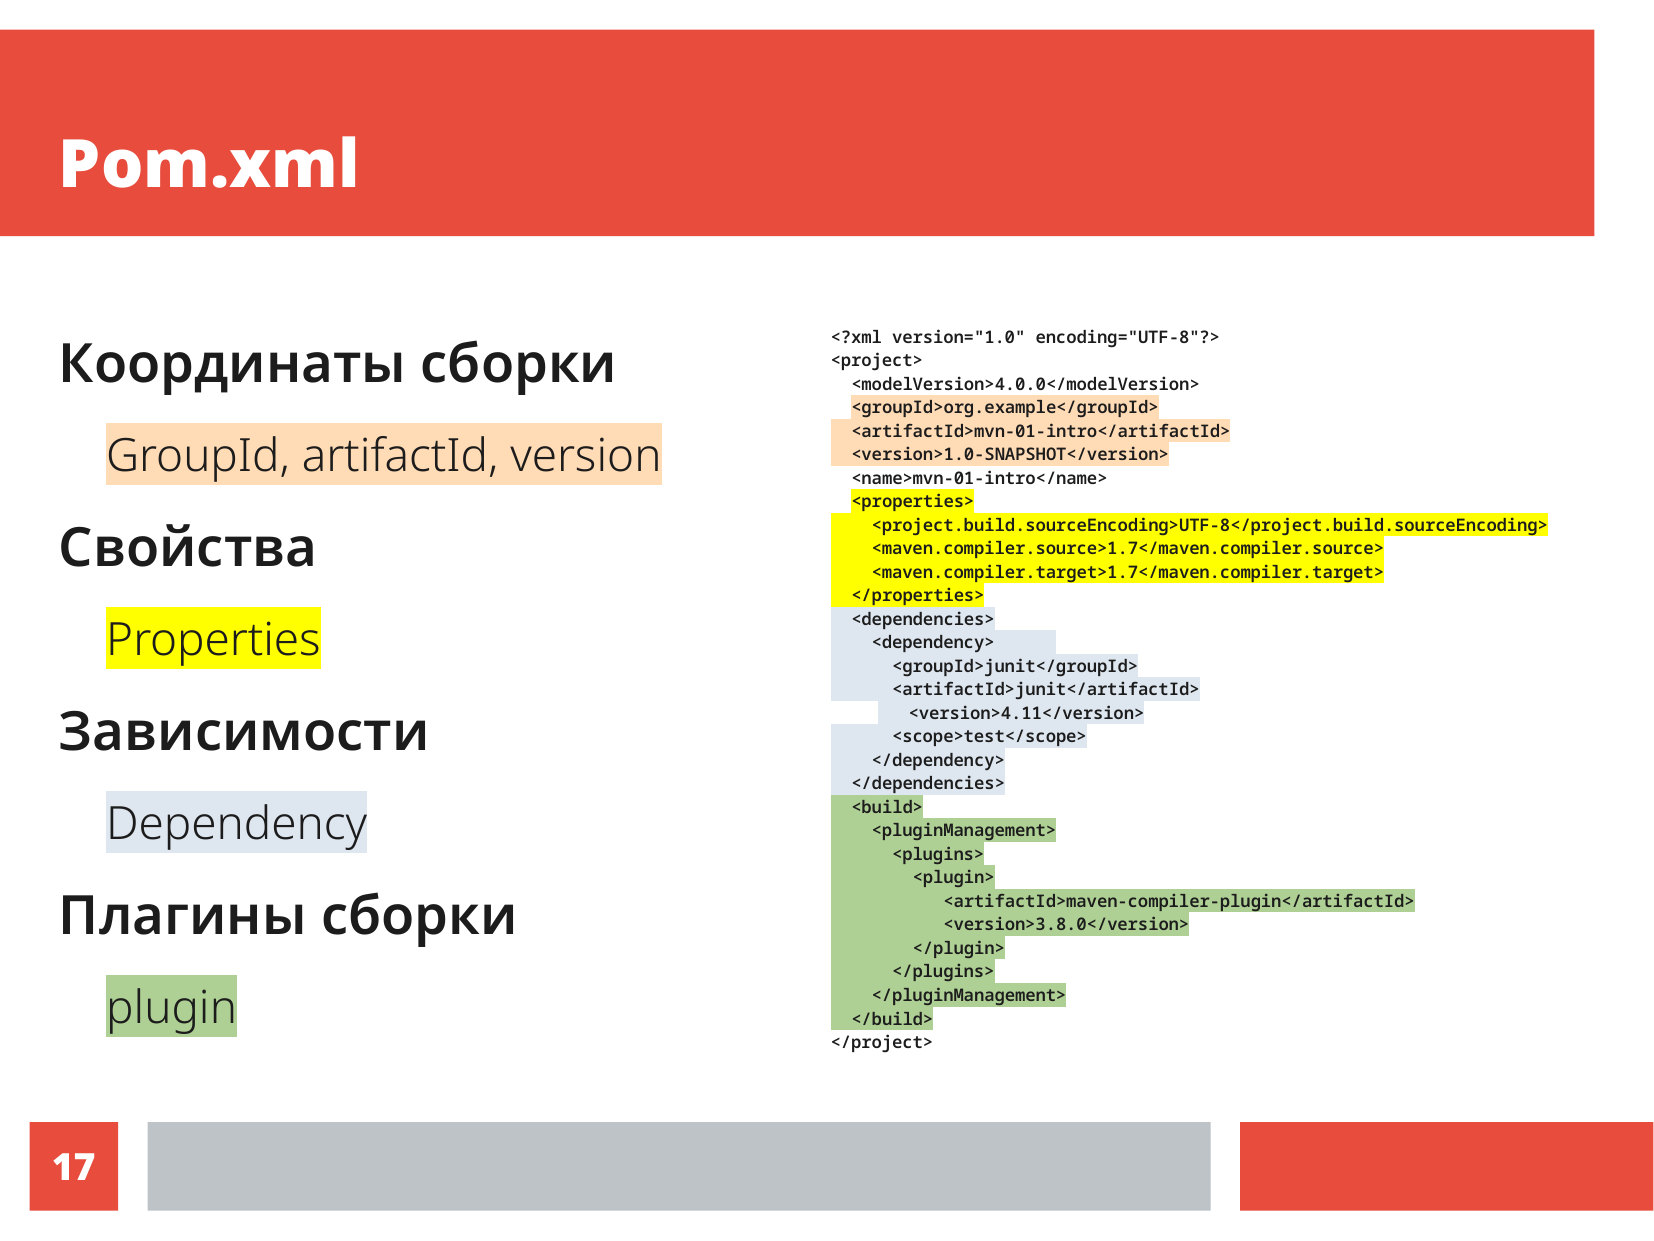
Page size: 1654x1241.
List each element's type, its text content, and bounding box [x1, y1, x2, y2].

title Pom.xml [59, 59, 1595, 207]
list Координаты сборки GroupId, artifactId, version Свойства Properties Зависимости Dependency Плагины сборки plugin [59, 324, 794, 1093]
list <?xml version="1.0" encoding="UTF-8"?> <project> <modelVersion>4.0.0</modelVersion> <groupId>org.example</groupId> <artifactId>mvn-01-intro</artifactId> <version>1.0-SNAPSHOT</version> <name>mvn-01-intro</name> <properties> <project.build.sourceEncoding>UTF-8</project.build.sourceEncoding> <maven.compiler.source>1.7</maven.compiler.source> <maven.compiler.target>1.7</maven.compiler.target> </properties> <dependencies> <dependency> <groupId>junit</groupId> <artifactId>junit</artifactId> <version>4.11</version> <scope>test</scope> </dependency> </dependencies> <build> <pluginManagement> <plugins> <plugin> <artifactId>maven-compiler-plugin</artifactId> <version>3.8.0</version> </plugin> </plugins> </pluginManagement> </build> </project> [830, 324, 1566, 1093]
